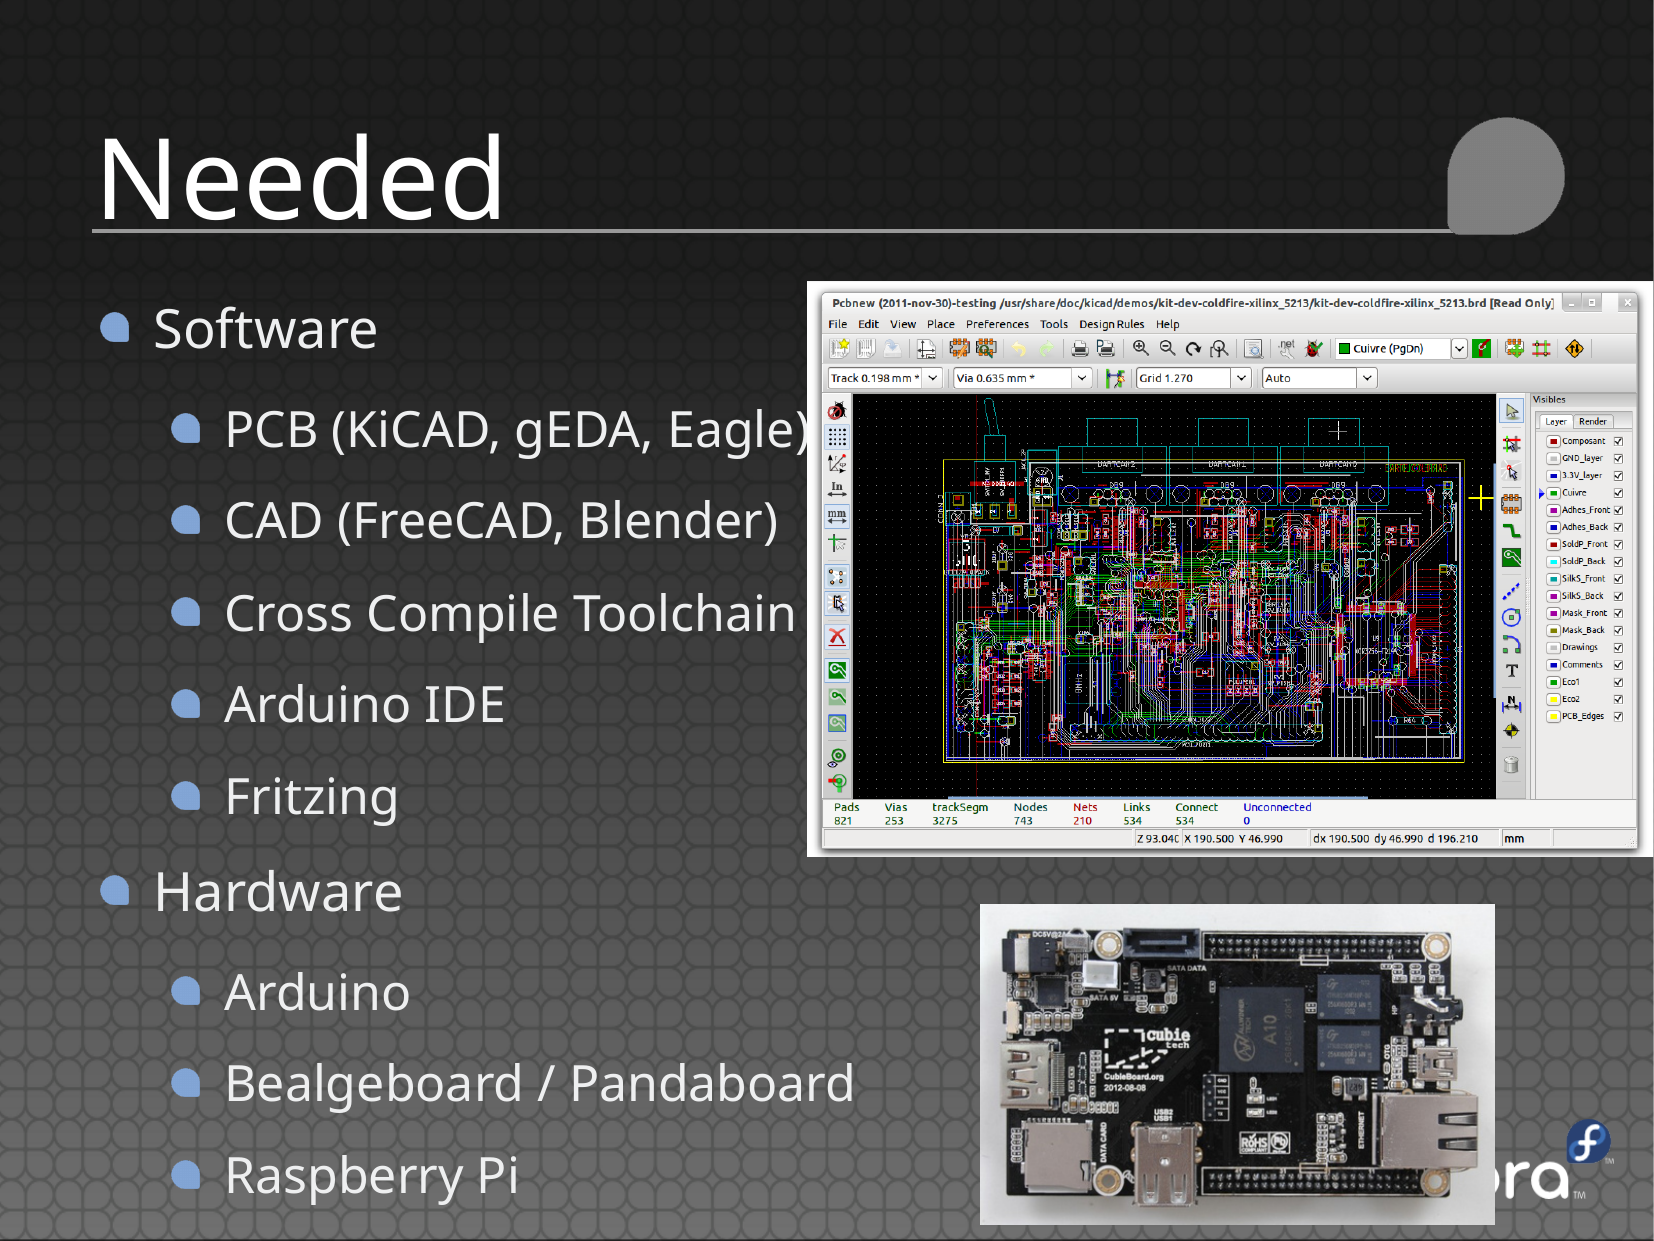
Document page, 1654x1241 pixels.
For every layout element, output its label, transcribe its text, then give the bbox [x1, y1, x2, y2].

picture [0, 0, 1654, 1241]
title Needed [94, 100, 1426, 251]
list Software PCB (KiCAD, gEDA, Eagle) CAD (FreeCAD, Blender) Cross Compile Toolchain Arduino IDE Fritzing Hardware Arduino Bealgeboard / Pandaboard Raspberry Pi Cubieboard [82, 290, 1571, 1189]
